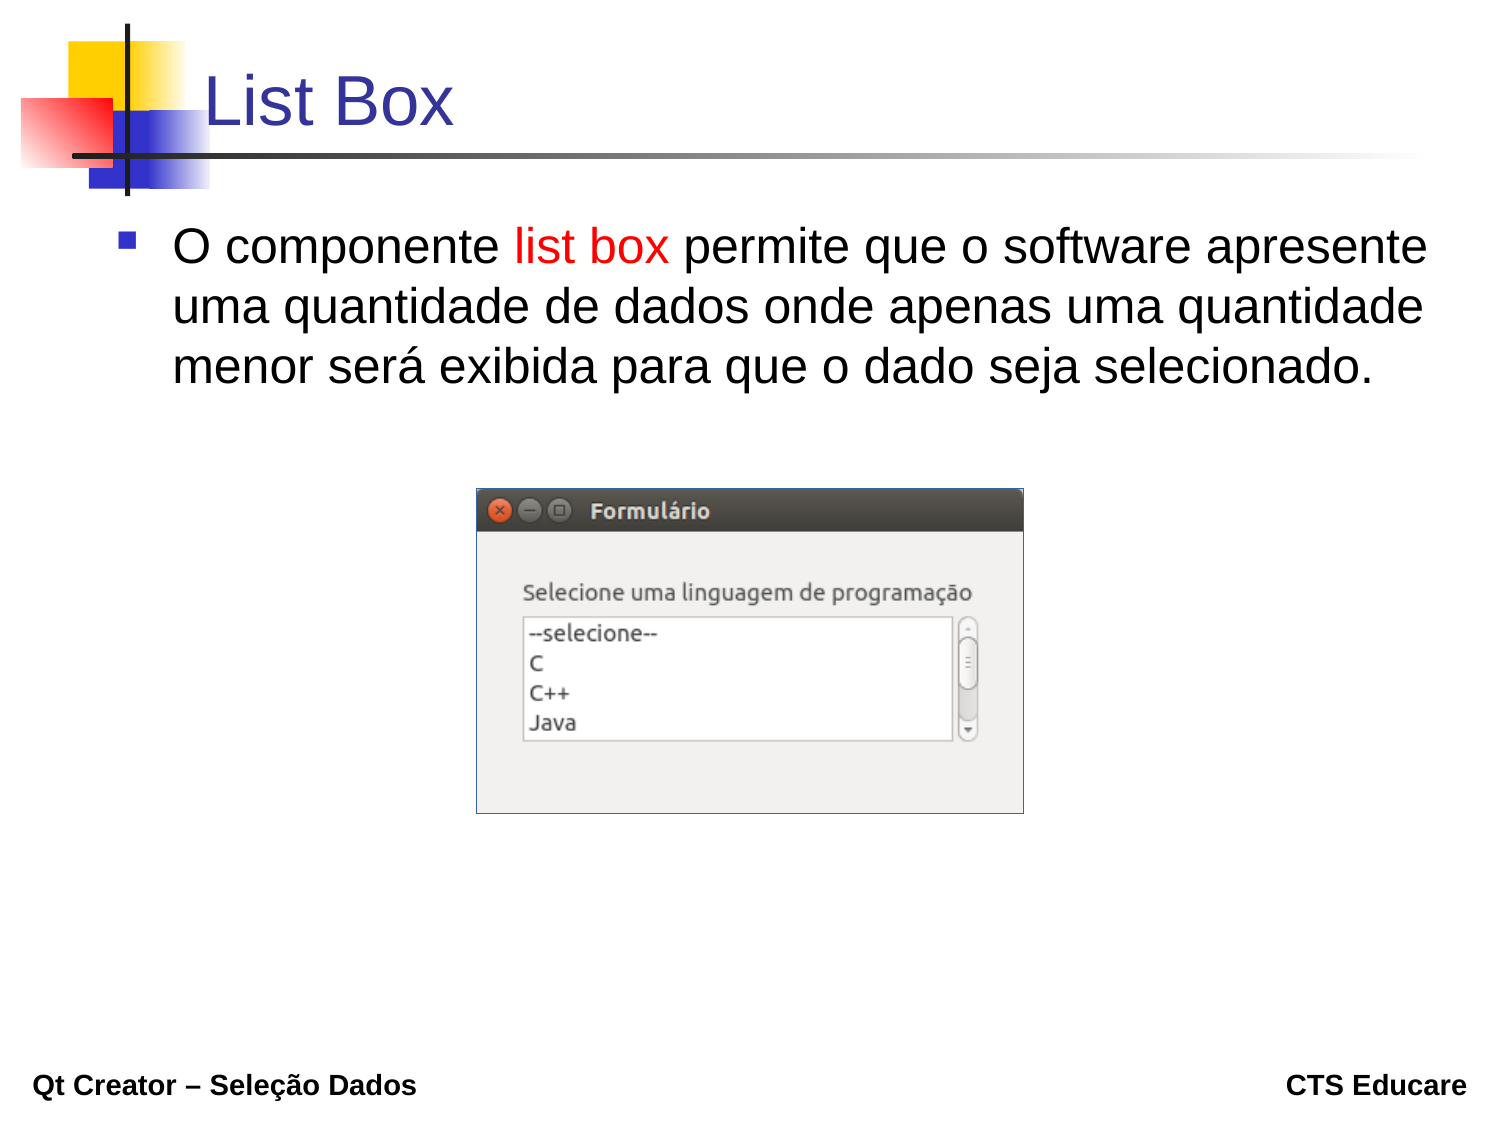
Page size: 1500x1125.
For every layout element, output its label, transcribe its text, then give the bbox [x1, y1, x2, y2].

list O componente list box permite que o software apresente uma quantidade de dados onde apenas uma quantidade menor será exibida para que o dado seja selecionado. [100, 206, 1447, 1024]
picture [476, 488, 1024, 814]
title List Box [188, 46, 1468, 149]
